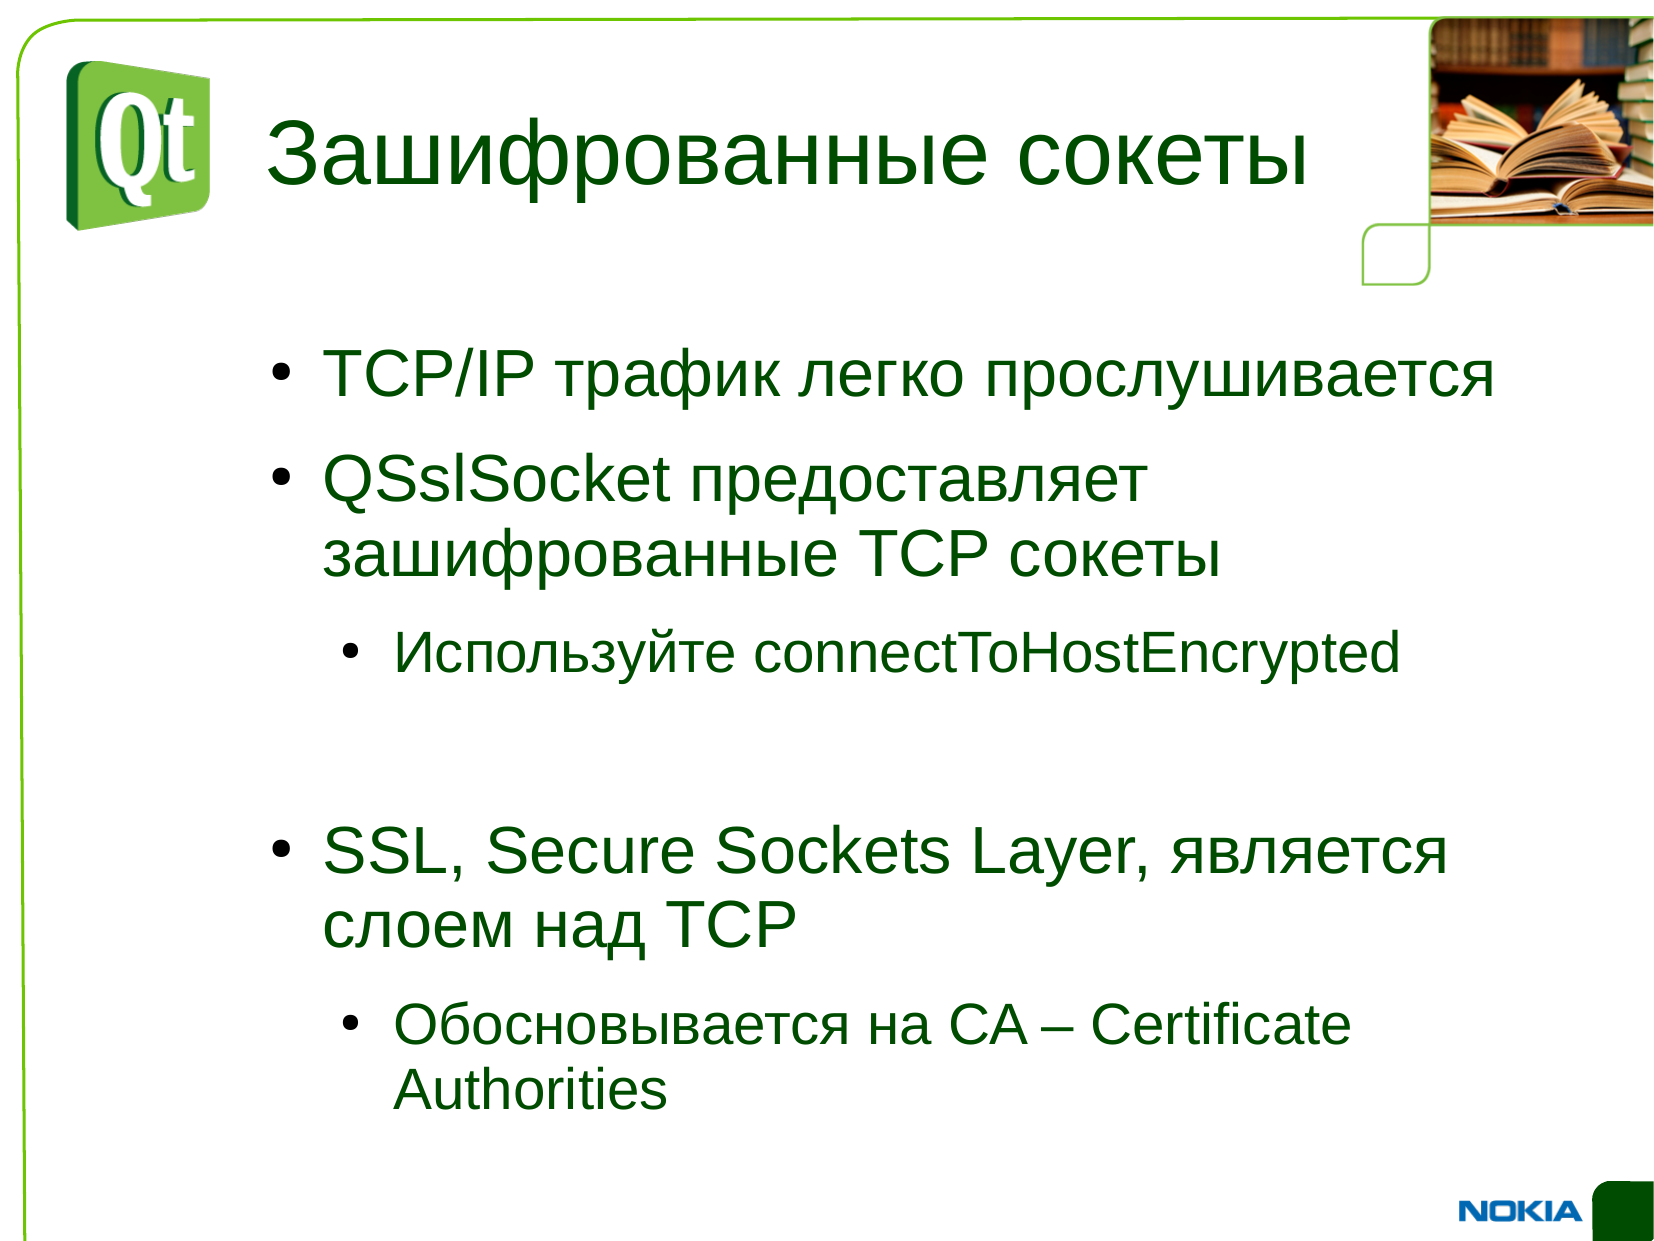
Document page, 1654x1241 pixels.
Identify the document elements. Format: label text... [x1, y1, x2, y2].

picture [66, 61, 210, 231]
title Зашифрованные сокеты [251, 56, 1327, 250]
picture [1338, 5, 1654, 306]
picture [1459, 1200, 1583, 1222]
list TCP/IP трафик легко прослушивается QSslSocket предоставляет зашифрованные TCP сокеты Используйте connectToHostEncrypted SSL, Secure Sockets Layer, является слоем над TCP Обосновывается на CA – Certificate Authorities [251, 336, 1571, 1122]
